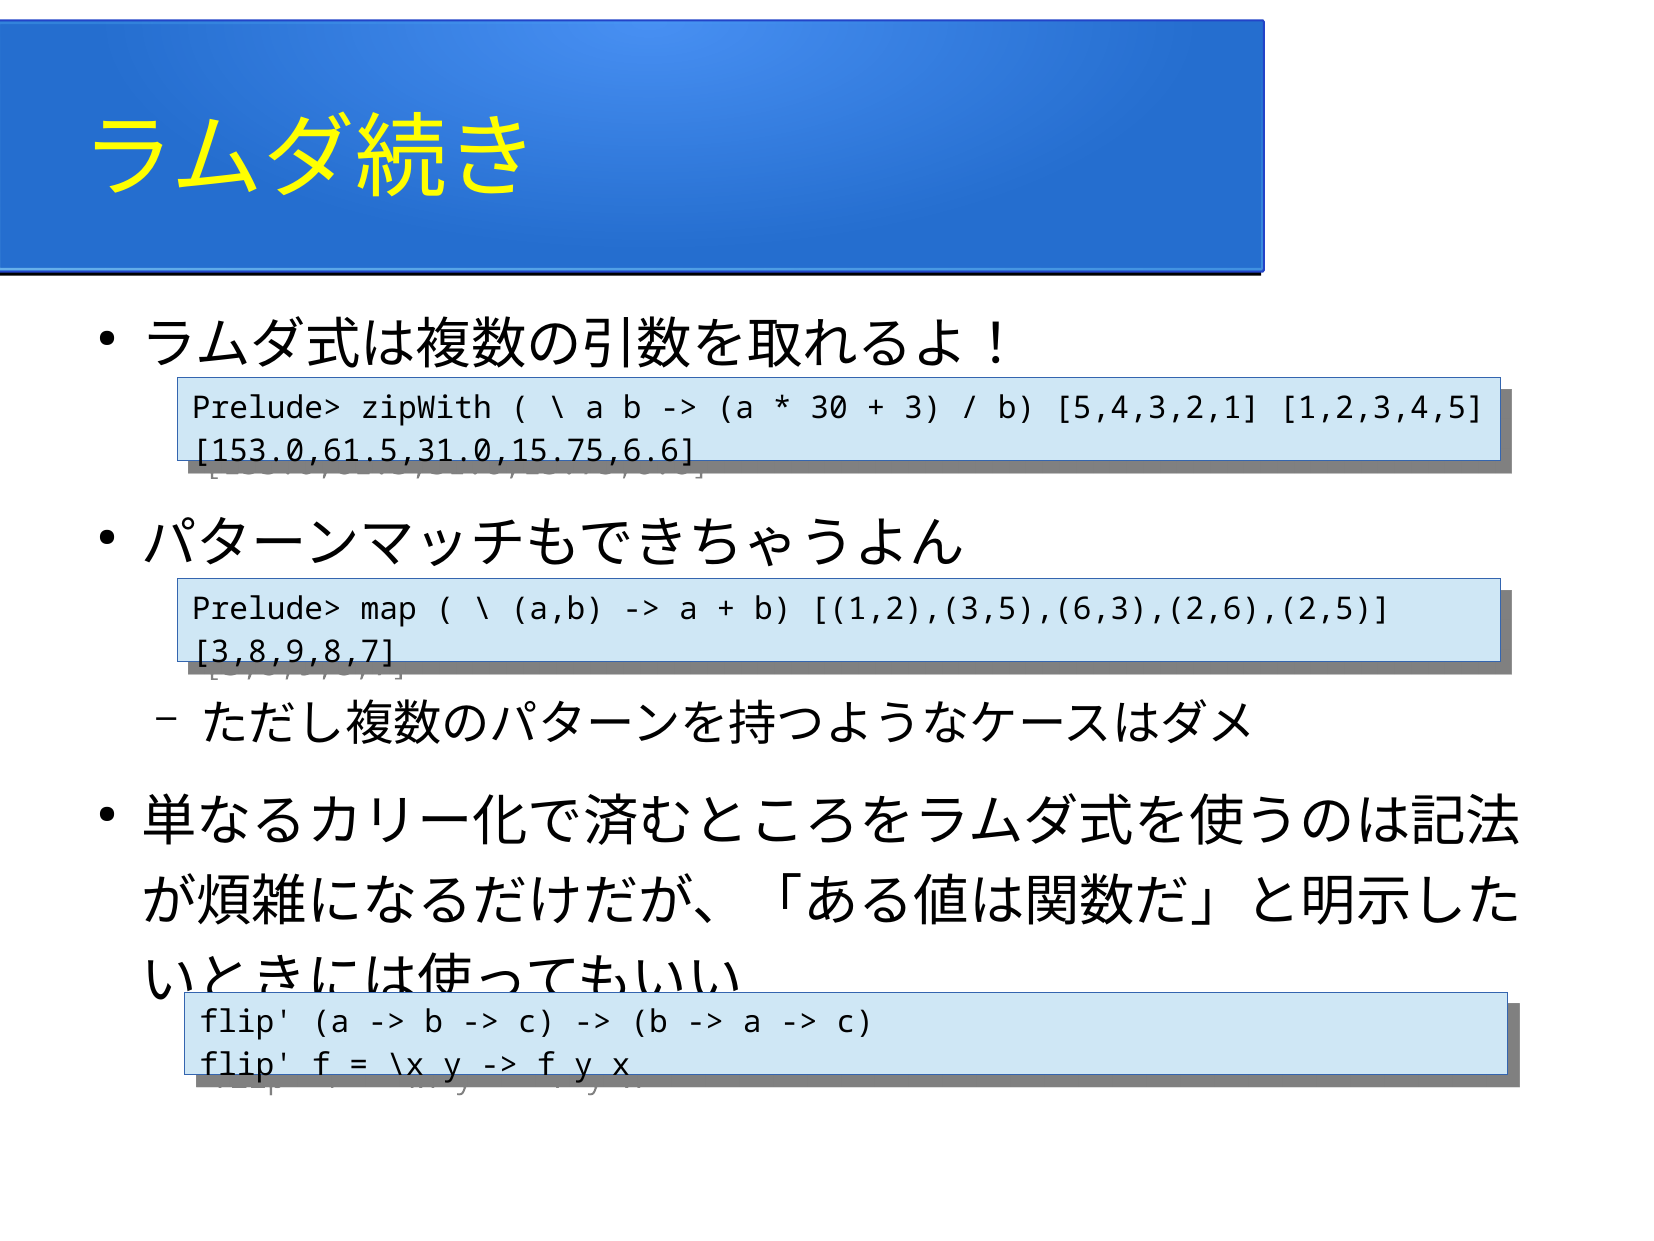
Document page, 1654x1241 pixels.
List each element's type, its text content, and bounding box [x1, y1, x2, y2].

text_box Prelude> zipWith ( \ a b -> (a * 30 + 3) / b) [5,4,3,2,1] [1,2,3,4,5] [153.0,61.5,31.0,15.75,6.6] [177, 377, 1501, 461]
text_box flip' (a -> b -> c) -> (b -> a -> c) flip' f = \x y -> f y x [184, 992, 1508, 1075]
title ラムダ続き [82, 47, 1235, 252]
list ラムダ式は複数の引数を取れるよ！ パターンマッチもできちゃうよん ただし複数のパターンを持つようなケースはダメ 単なるカリー化で済むところをラムダ式を使うのは記法が煩雑になるだけだが、「ある値は関数だ」と明示したいときには使ってもいい [82, 299, 1571, 1099]
text_box Prelude> map ( \ (a,b) -> a + b) [(1,2),(3,5),(6,3),(2,6),(2,5)] [3,8,9,8,7] [177, 578, 1501, 662]
